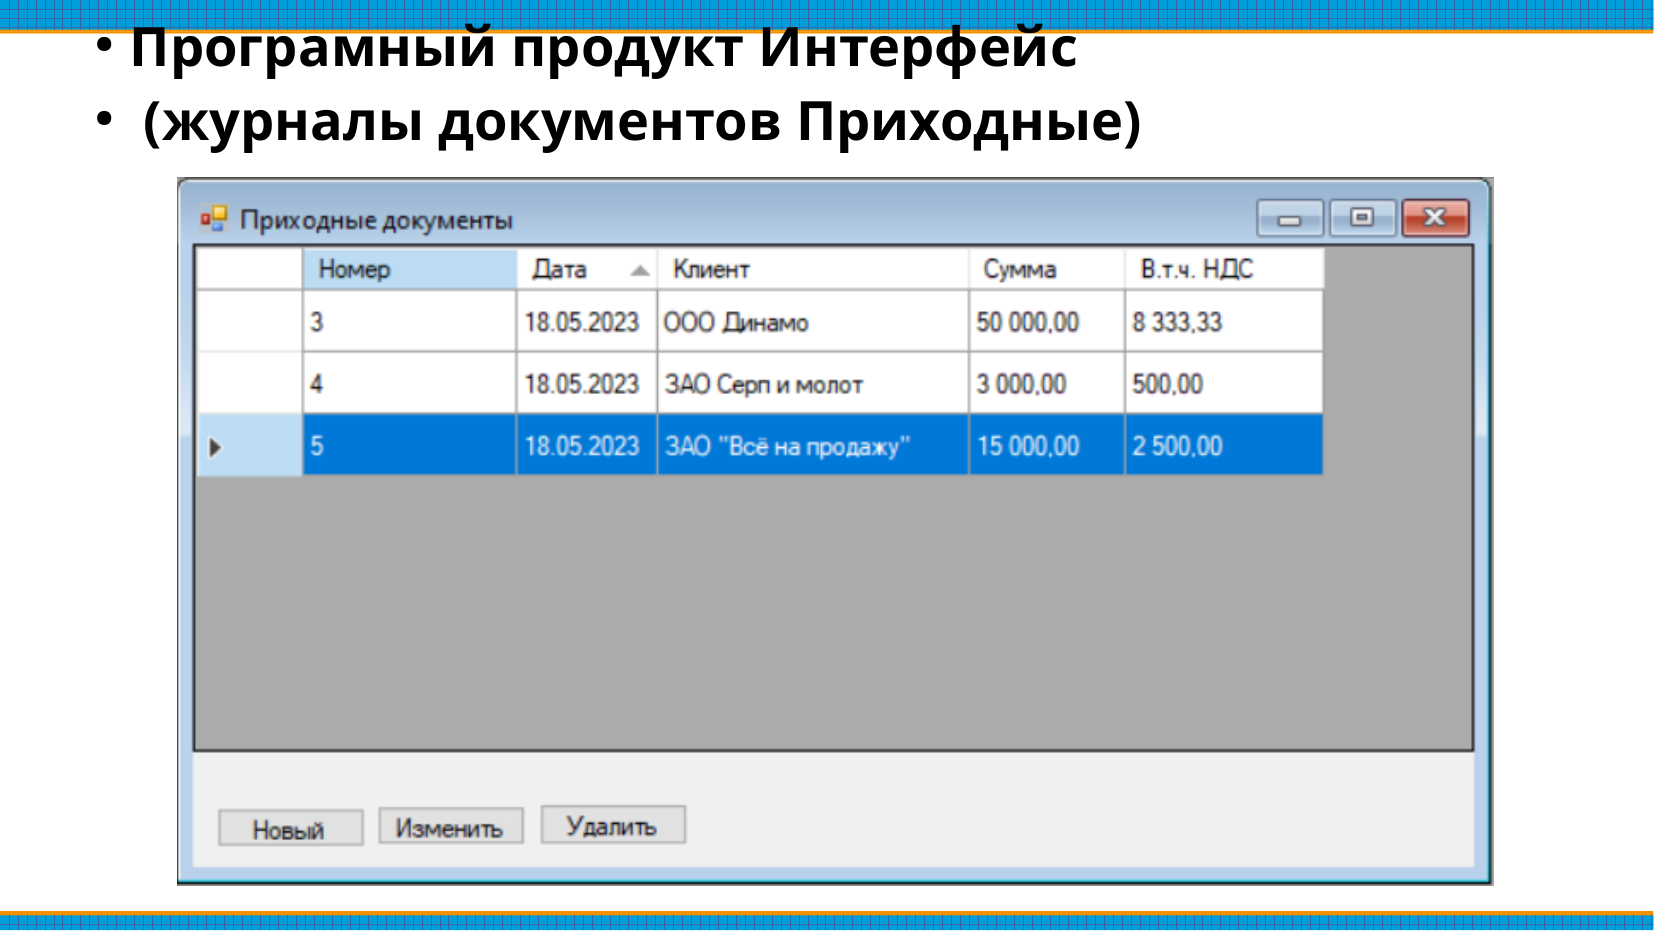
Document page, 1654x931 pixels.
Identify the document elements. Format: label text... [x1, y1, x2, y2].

picture [177, 177, 1494, 886]
text_box Програмный продукт Интерфейс (журналы документов Приходные) [88, 0, 1565, 165]
